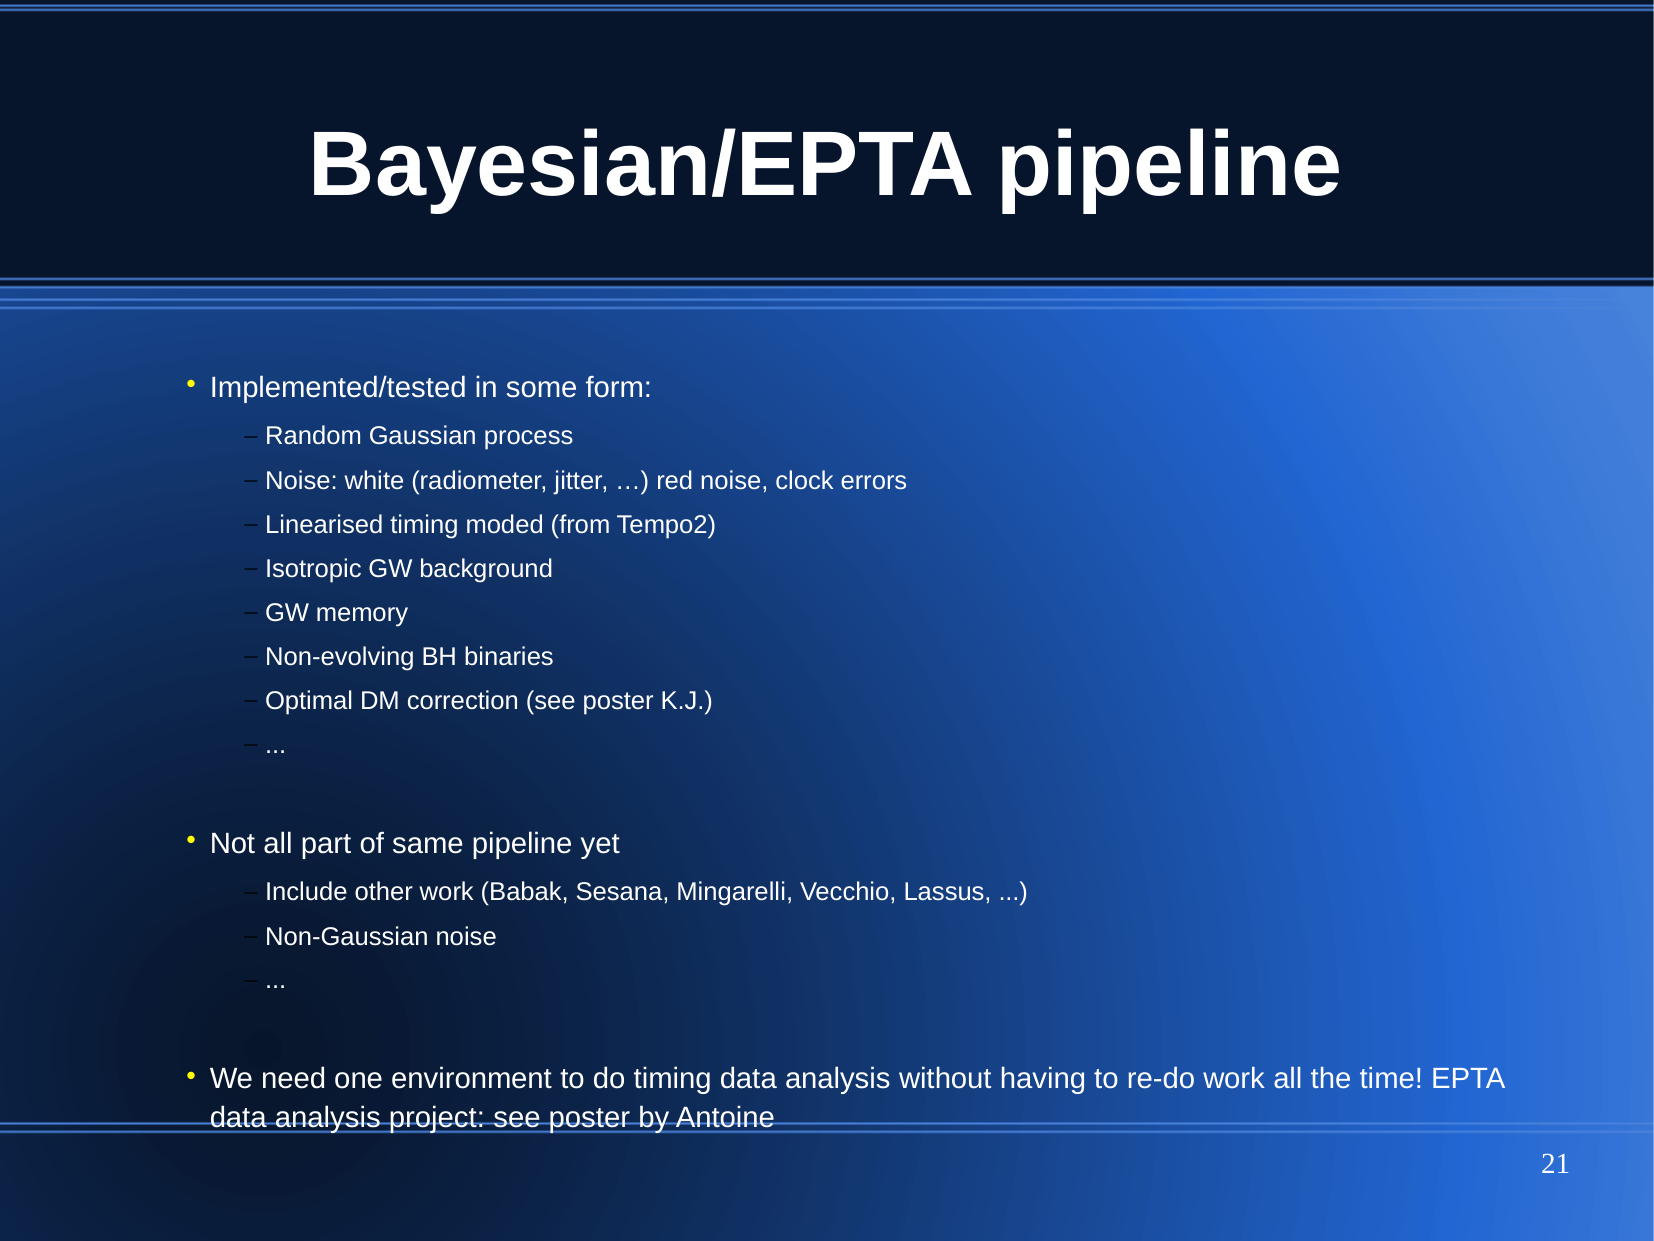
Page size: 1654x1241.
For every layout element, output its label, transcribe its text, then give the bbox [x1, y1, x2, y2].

picture [0, 0, 1654, 1241]
list Implemented/tested in some form: Random Gaussian process Noise: white (radiometer, jitter, …) red noise, clock errors Linearised timing moded (from Tempo2) Isotropic GW background GW memory Non-evolving BH binaries Optimal DM correction (see poster K.J.) ... Not all part of same pipeline yet Include other work (Babak, Sesana, Mingarelli, Vecchio, Lassus, ...) Non-Gaussian noise ... We need one environment to do timing data analysis without having to re-do work all the time! EPTA data analysis project: see poster by Antoine [178, 364, 1570, 1147]
title Bayesian/EPTA pipeline [82, 49, 1571, 257]
